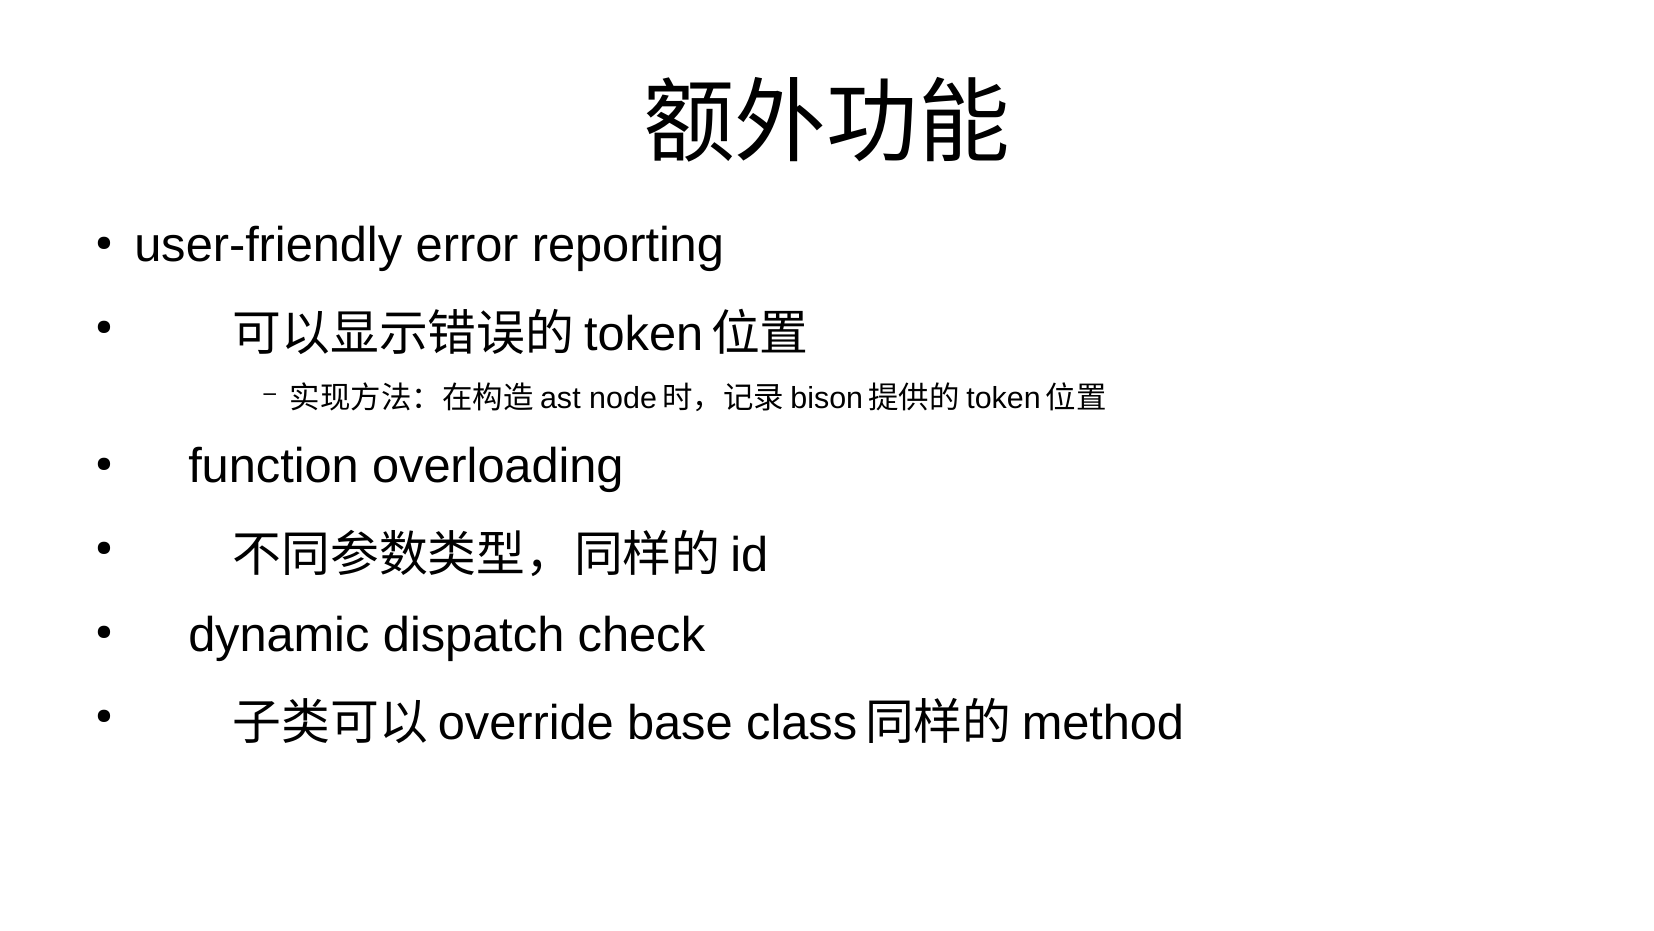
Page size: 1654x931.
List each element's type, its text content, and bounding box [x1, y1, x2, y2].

title 额外功能 [82, 37, 1571, 193]
list user-friendly error reporting 可以显示错误的token位置 实现方法：在构造ast node时，记录bison提供的token位置 function overloading 不同参数类型，同样的id dynamic dispatch check 子类可以override base class同样的method [82, 217, 1571, 758]
